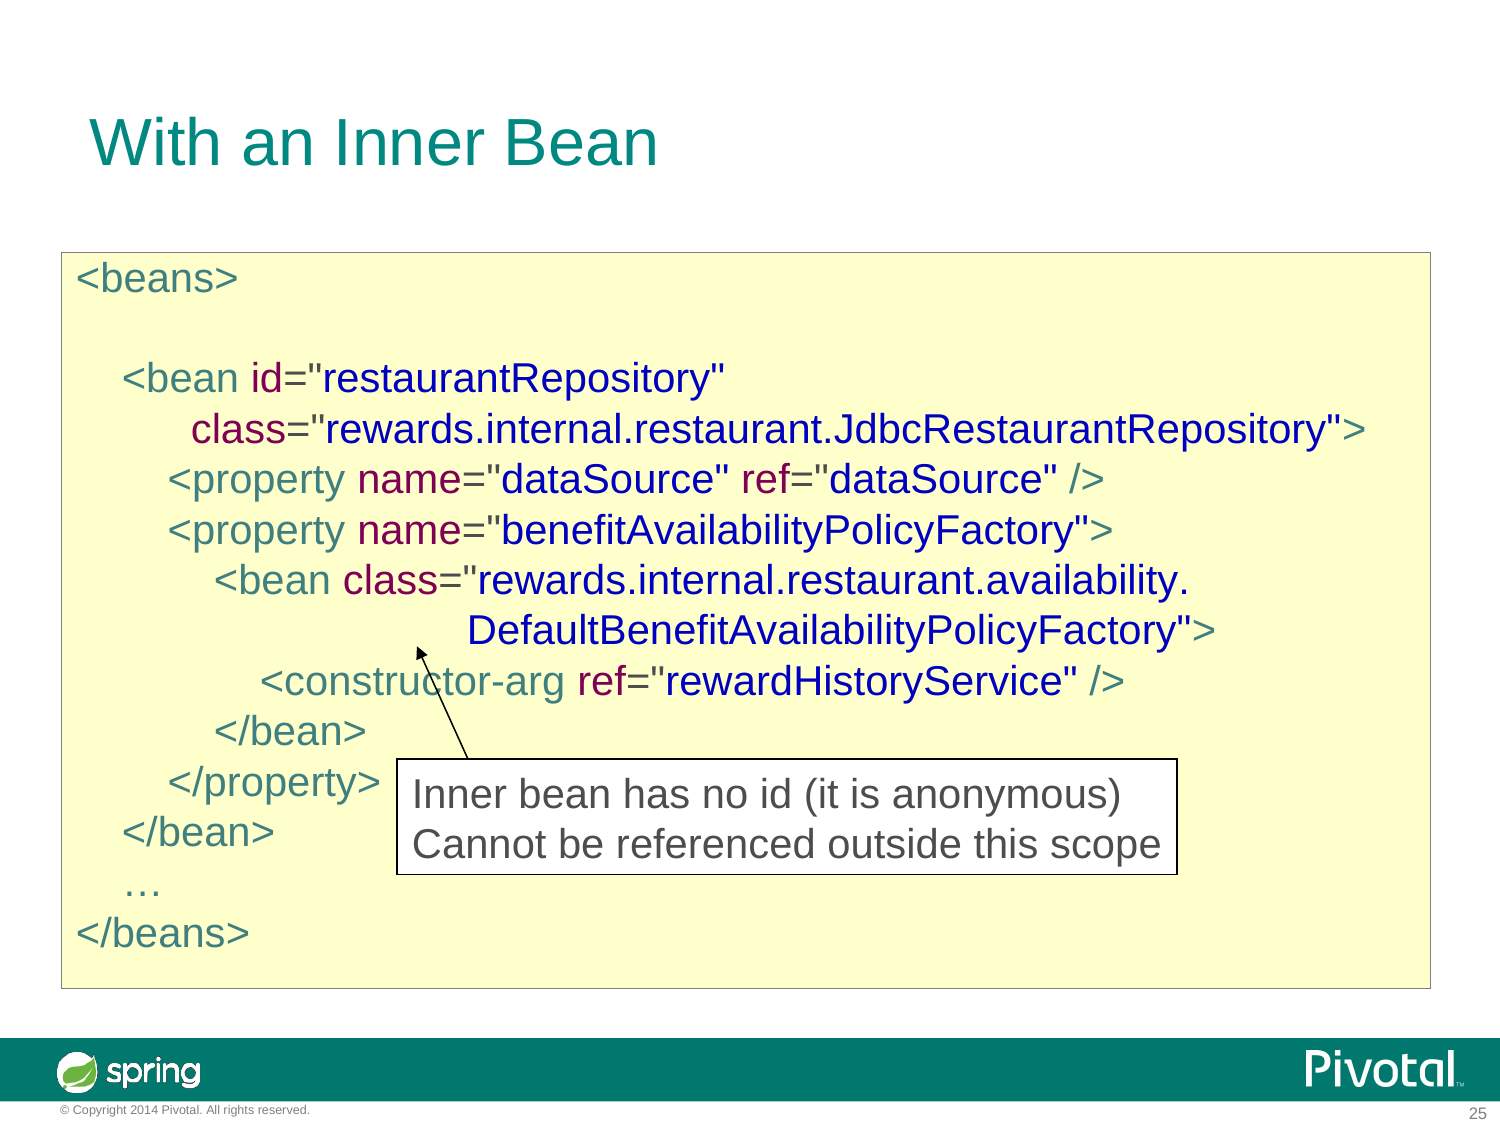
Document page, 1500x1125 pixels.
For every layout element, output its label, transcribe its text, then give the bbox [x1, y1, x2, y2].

text_box Inner bean has no id (it is anonymous) Cannot be referenced outside this scope [397, 758, 1177, 875]
picture [32, 1041, 210, 1103]
title With an Inner Bean [75, 45, 1426, 233]
picture [1306, 1050, 1464, 1087]
text_box <beans> <bean id="restaurantRepository" class="rewards.internal.restaurant.JdbcRestaurantRepository"> <property name="dataSource" ref="dataSource" /> <property name="benefitAvailabilityPolicyFactory"> <bean class="rewards.internal.restaurant.availability. DefaultBenefitAvailabilityPolicyFactory"> <constructor-arg ref="rewardHistoryService" /> </bean> </property> </bean> … </beans> [61, 252, 1431, 989]
